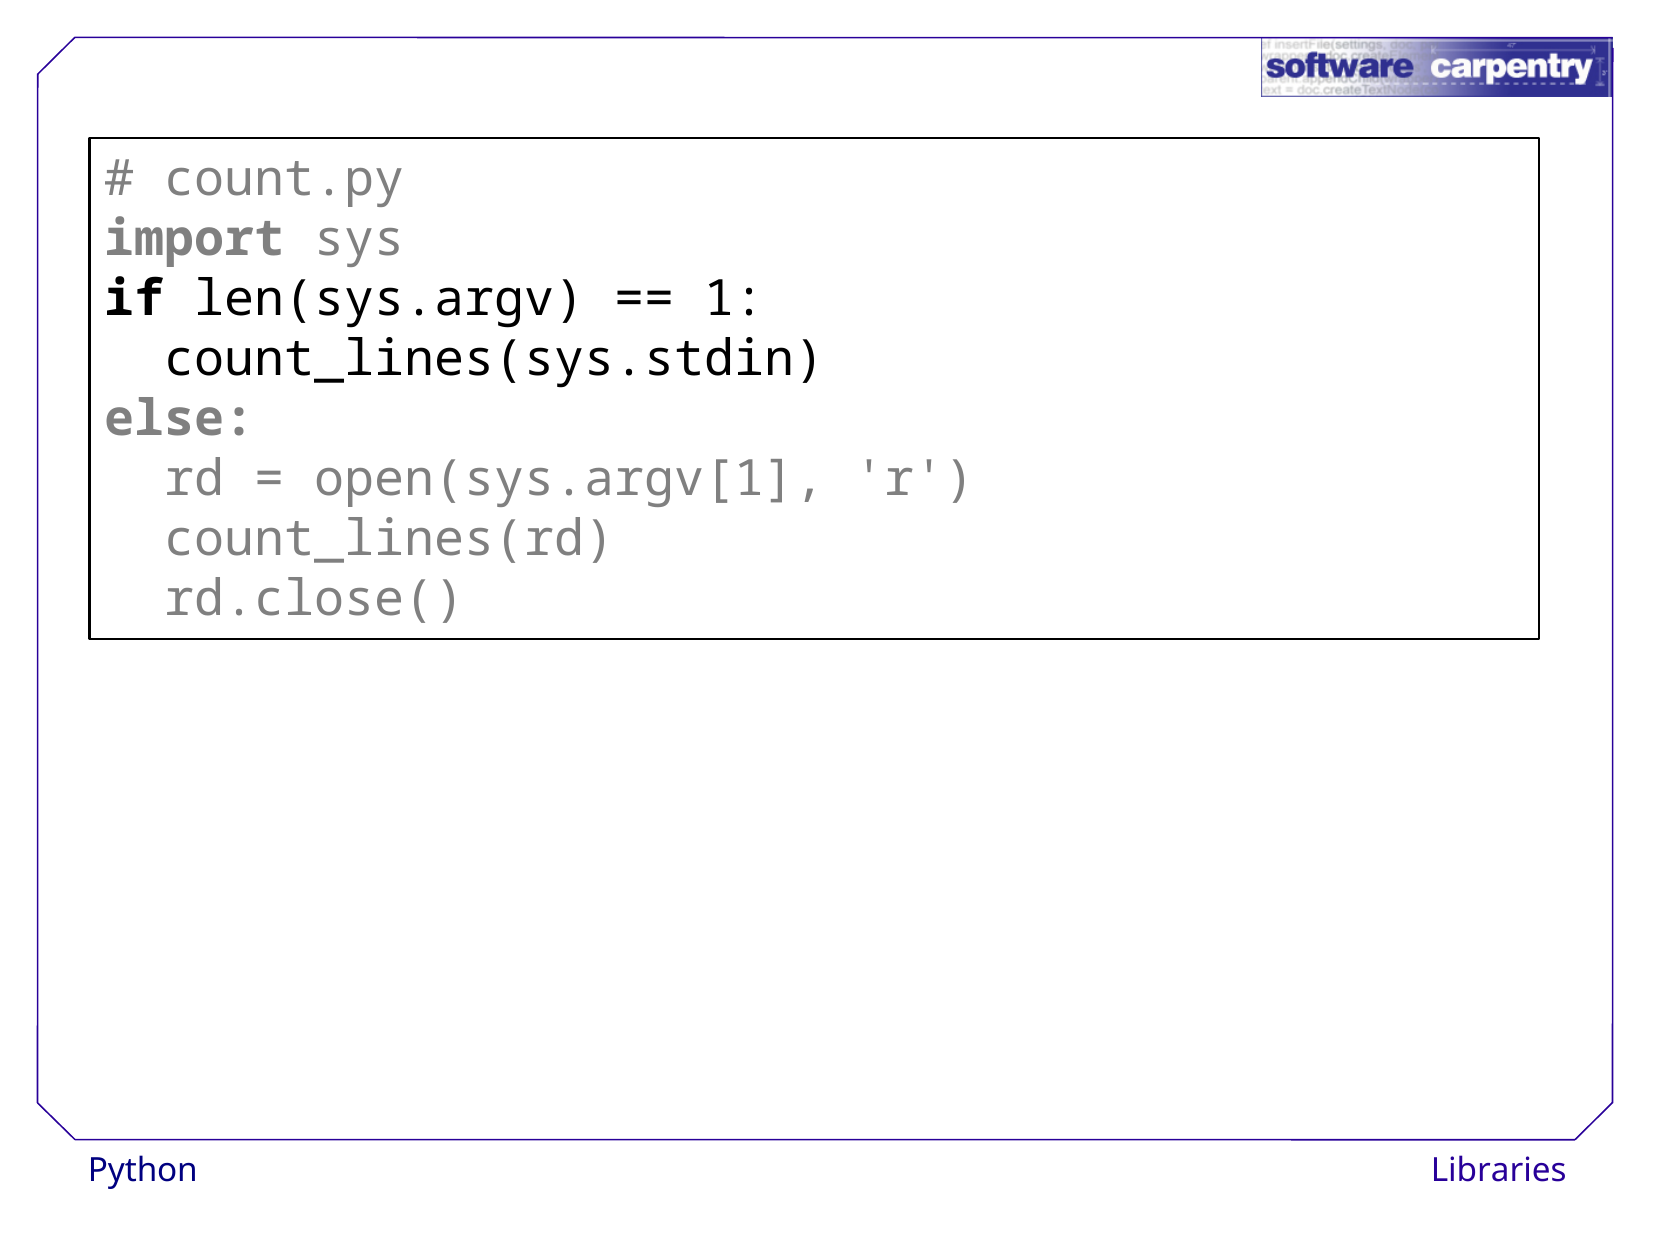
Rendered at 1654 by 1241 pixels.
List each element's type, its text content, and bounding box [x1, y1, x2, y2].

picture [1261, 39, 1613, 97]
text_box # count.py import sys if len(sys.argv) == 1: count_lines(sys.stdin) else: rd = open(sys.argv[1], 'r') count_lines(rd) rd.close() [89, 138, 1540, 639]
